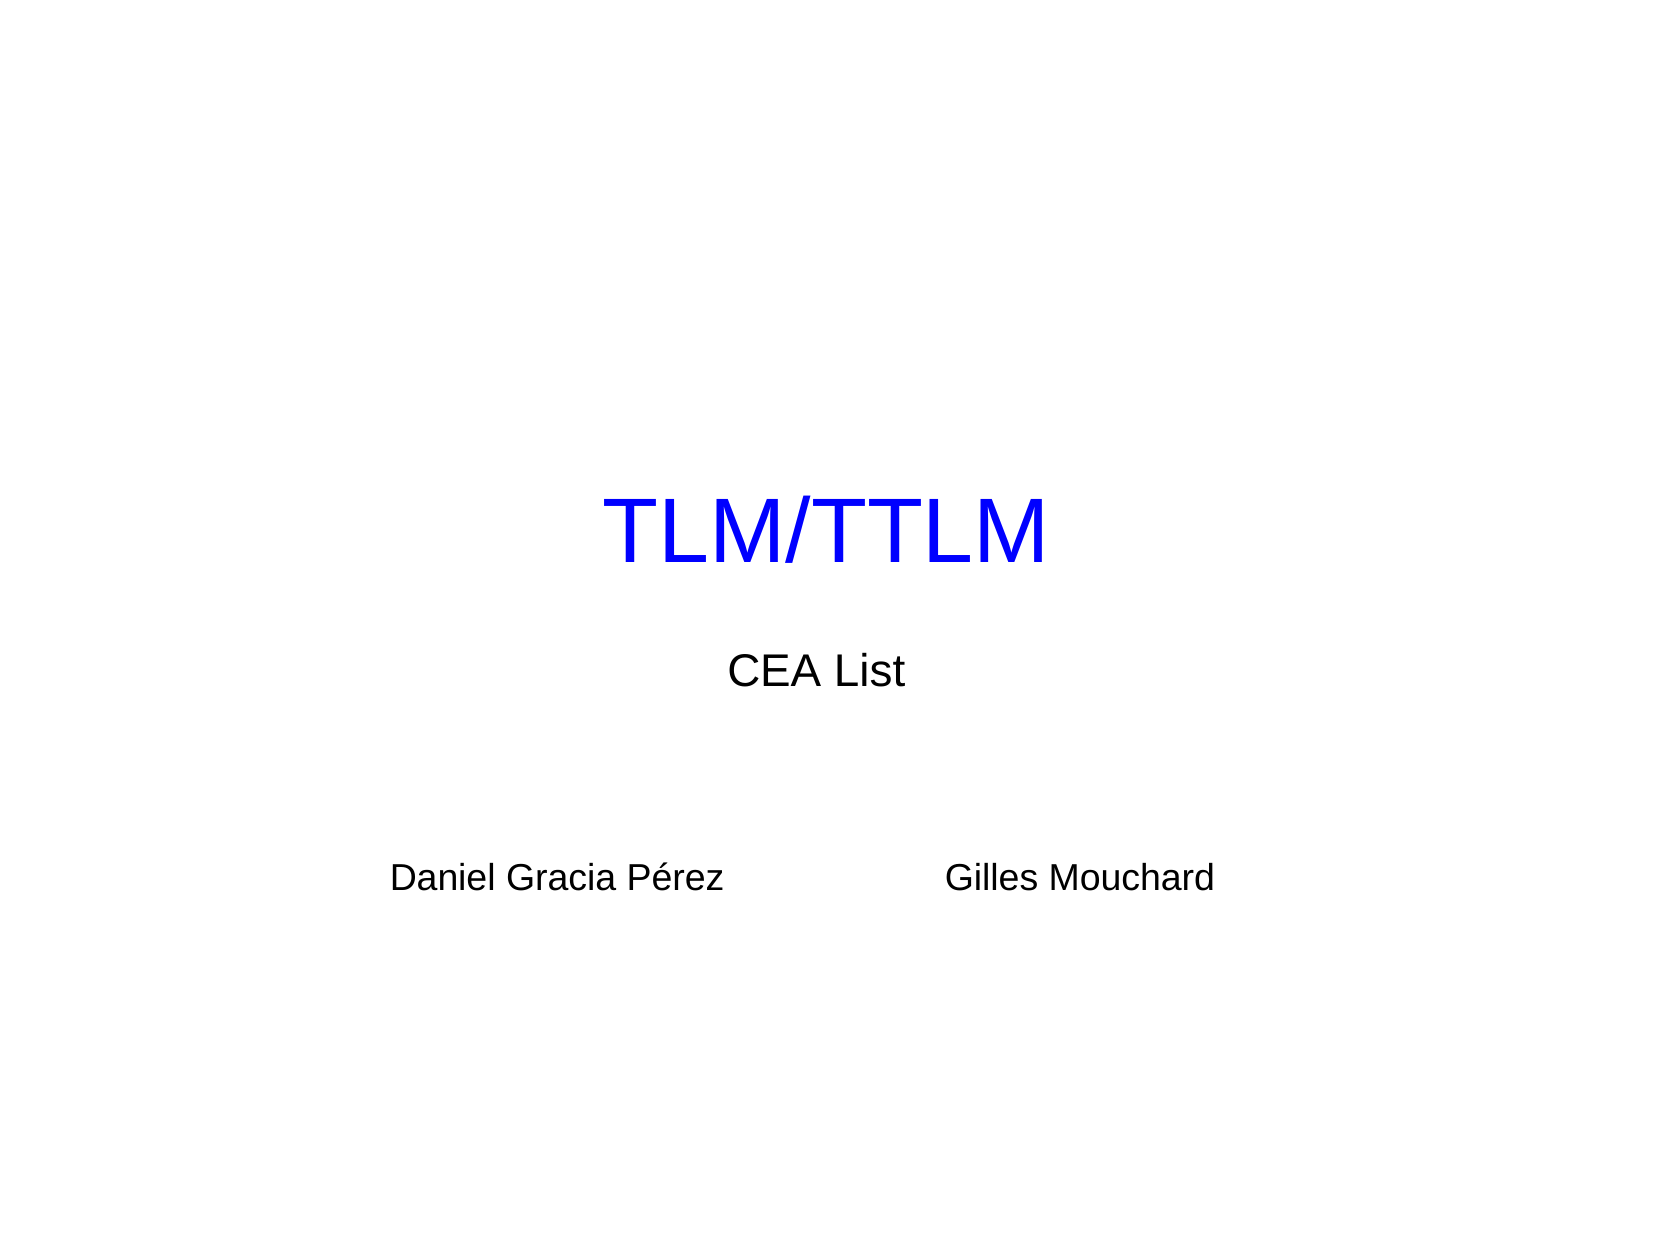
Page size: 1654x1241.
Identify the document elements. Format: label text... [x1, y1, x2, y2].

text_box Gilles Mouchard [930, 848, 1231, 920]
text_box CEA List [712, 637, 921, 721]
text_box Daniel Gracia Pérez [375, 848, 740, 920]
title TLM/TTLM [82, 427, 1571, 635]
